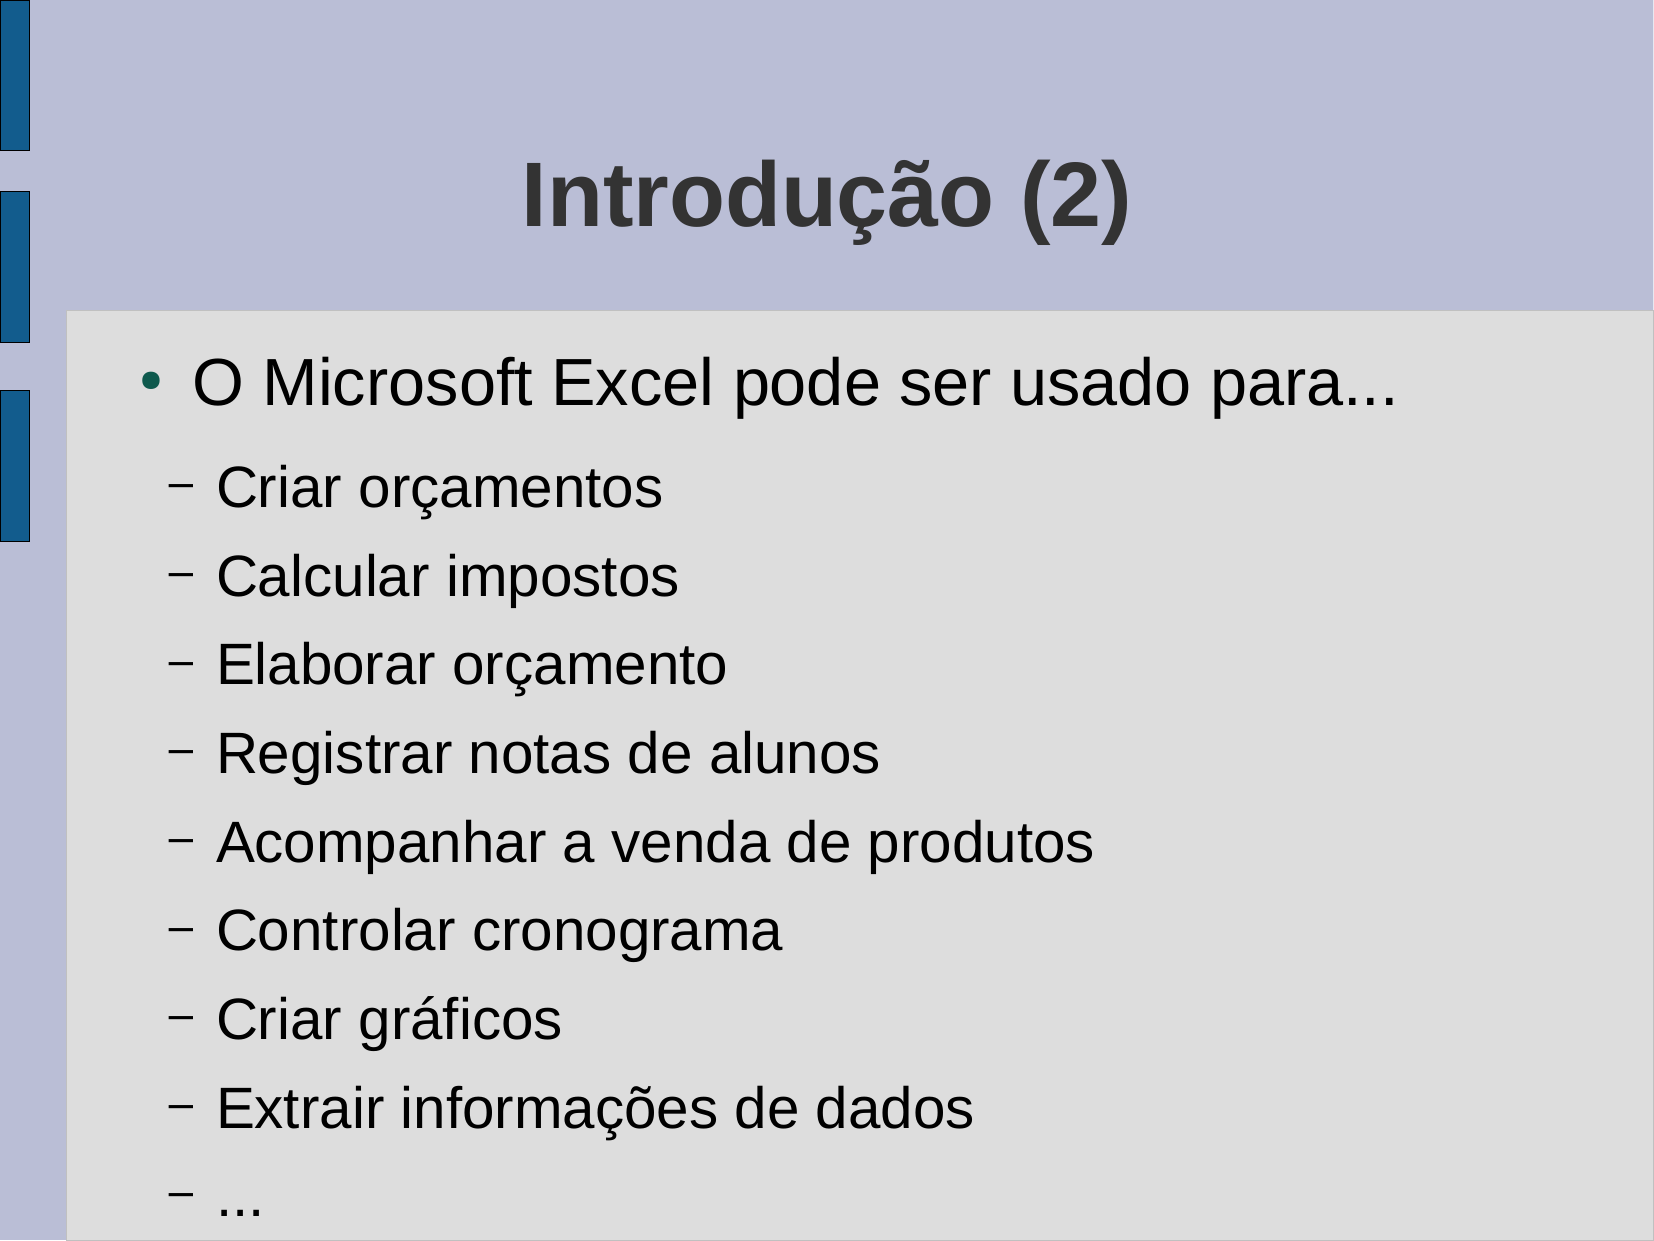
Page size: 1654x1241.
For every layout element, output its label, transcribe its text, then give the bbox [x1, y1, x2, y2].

list O Microsoft Excel pode ser usado para... Criar orçamentos Calcular impostos Elaborar orçamento Registrar notas de alunos Acompanhar a venda de produtos Controlar cronograma Criar gráficos Extrair informações de dados ... [121, 344, 1534, 1228]
title Introdução (2) [121, 98, 1534, 291]
